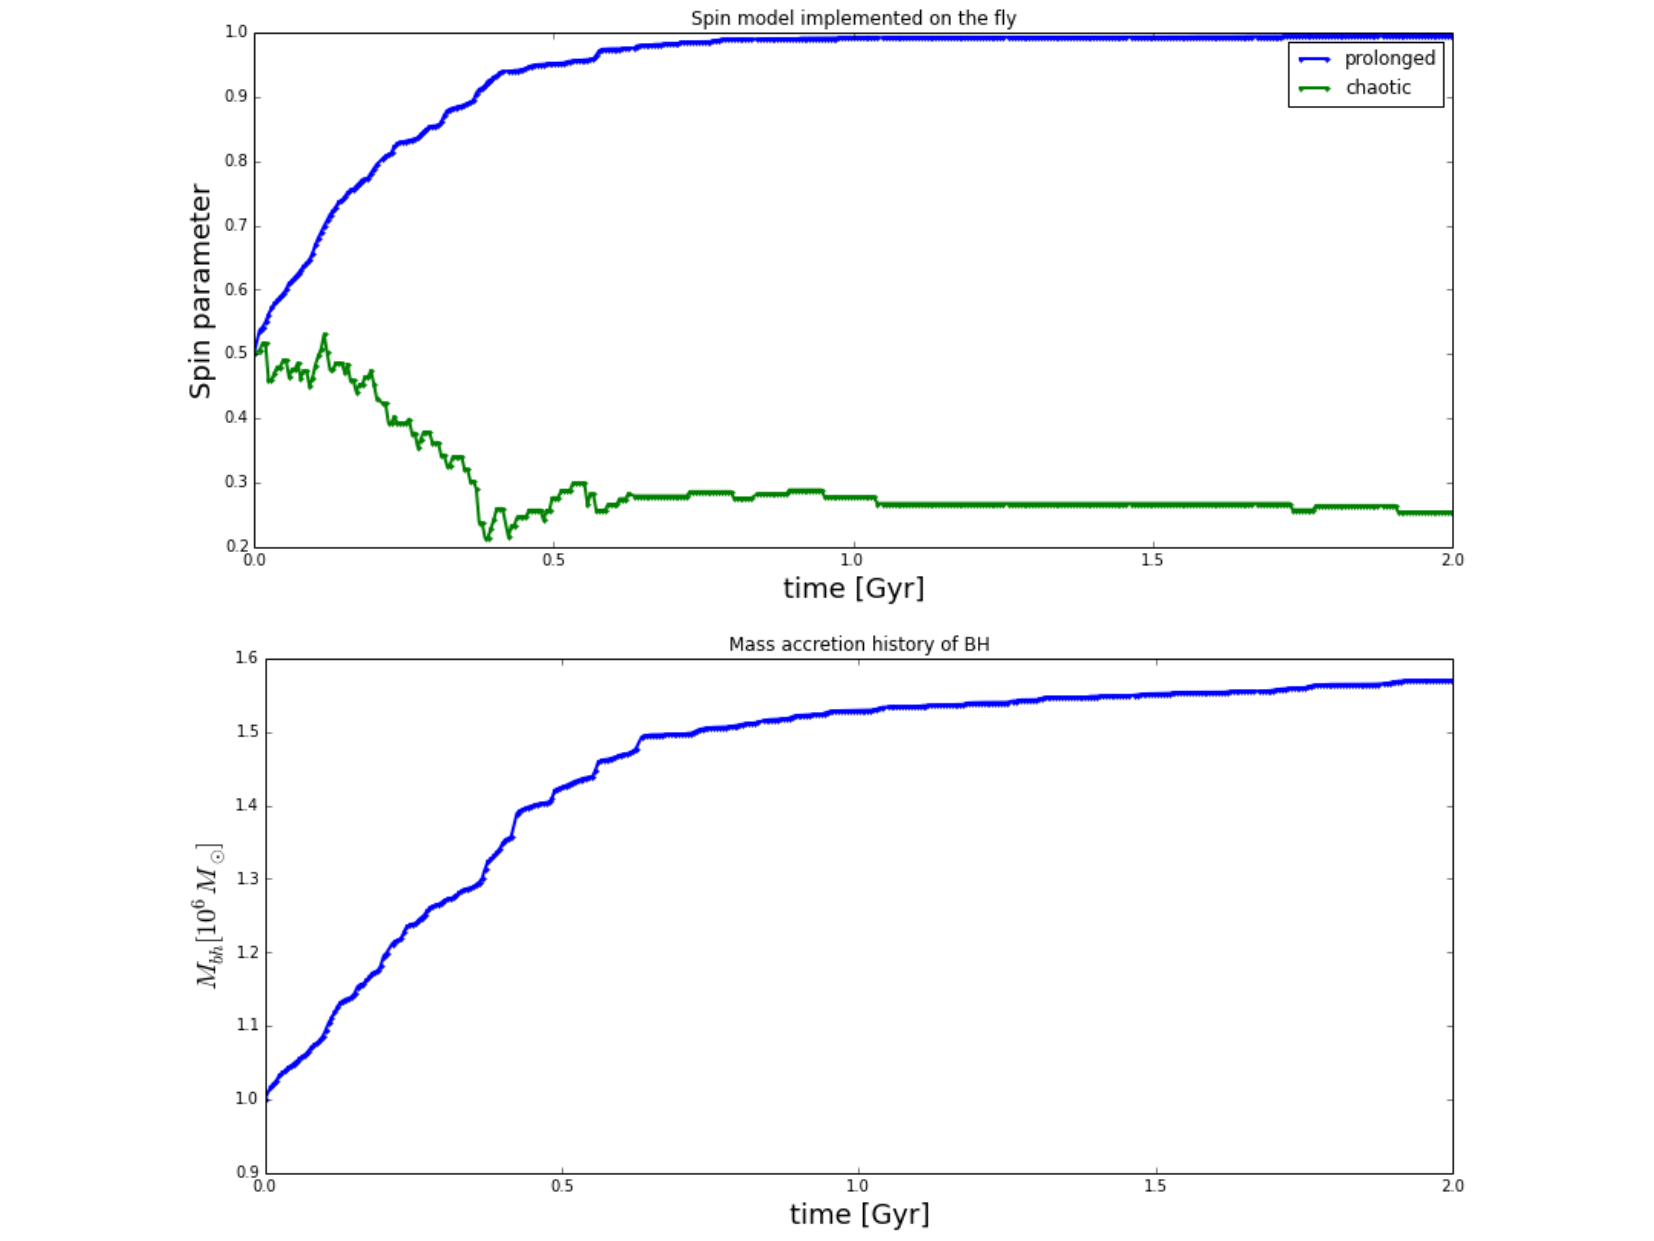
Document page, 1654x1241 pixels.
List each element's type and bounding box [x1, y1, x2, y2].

picture [179, 0, 1474, 616]
picture [179, 625, 1474, 1241]
